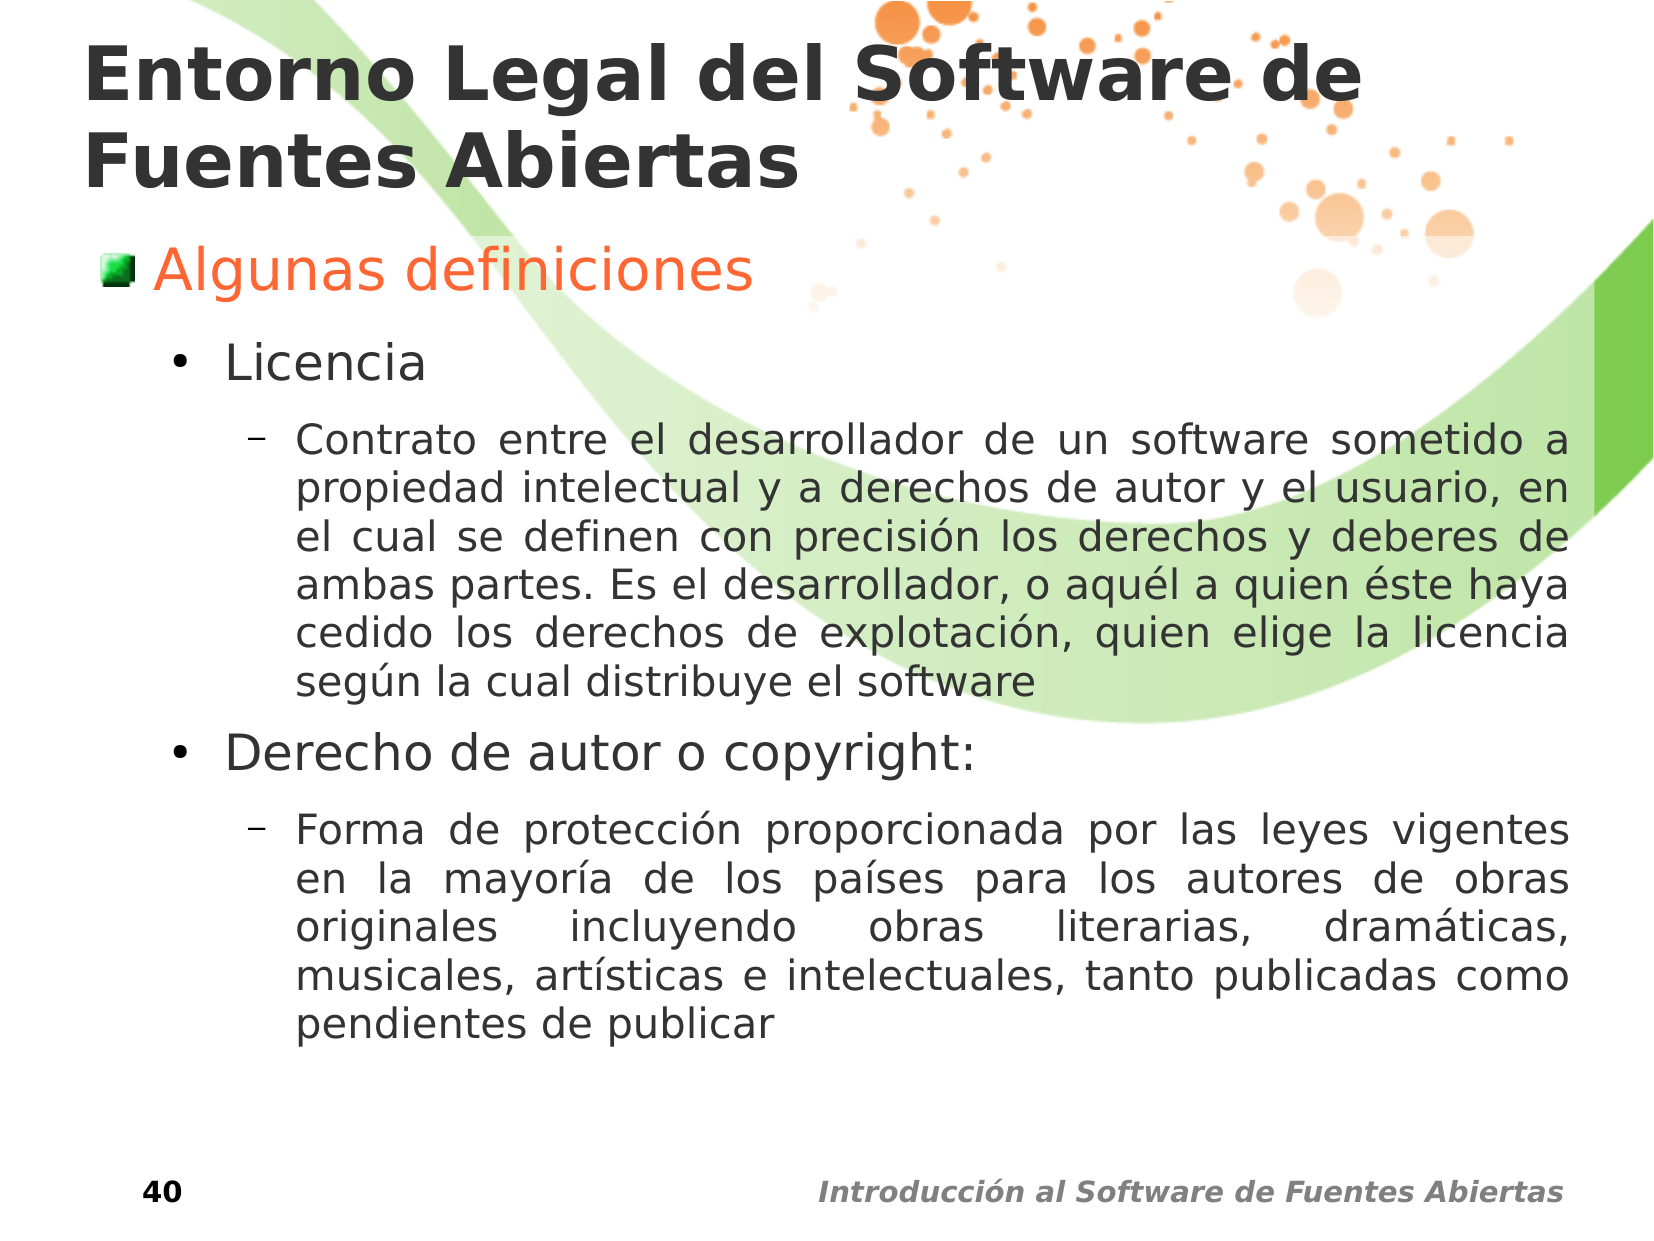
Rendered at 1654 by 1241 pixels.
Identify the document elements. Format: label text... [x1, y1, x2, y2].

picture [185, 0, 1654, 754]
title Entorno Legal del Software de Fuentes Abiertas [82, 30, 1571, 206]
list Algunas definiciones Licencia Contrato entre el desarrollador de un software sometido a propiedad intelectual y a derechos de autor y el usuario, en el cual se definen con precisión los derechos y deberes de ambas partes. Es el desarrollador, o aquél a quien éste haya cedido los derechos de explotación, quien elige la licencia según la cual distribuye el software Derecho de autor o copyright: Forma de protección proporcionada por las leyes vigentes en la mayoría de los países para los autores de obras originales incluyendo obras literarias, dramáticas, musicales, artísticas e intelectuales, tanto publicadas como pendientes de publicar [82, 236, 1571, 1137]
